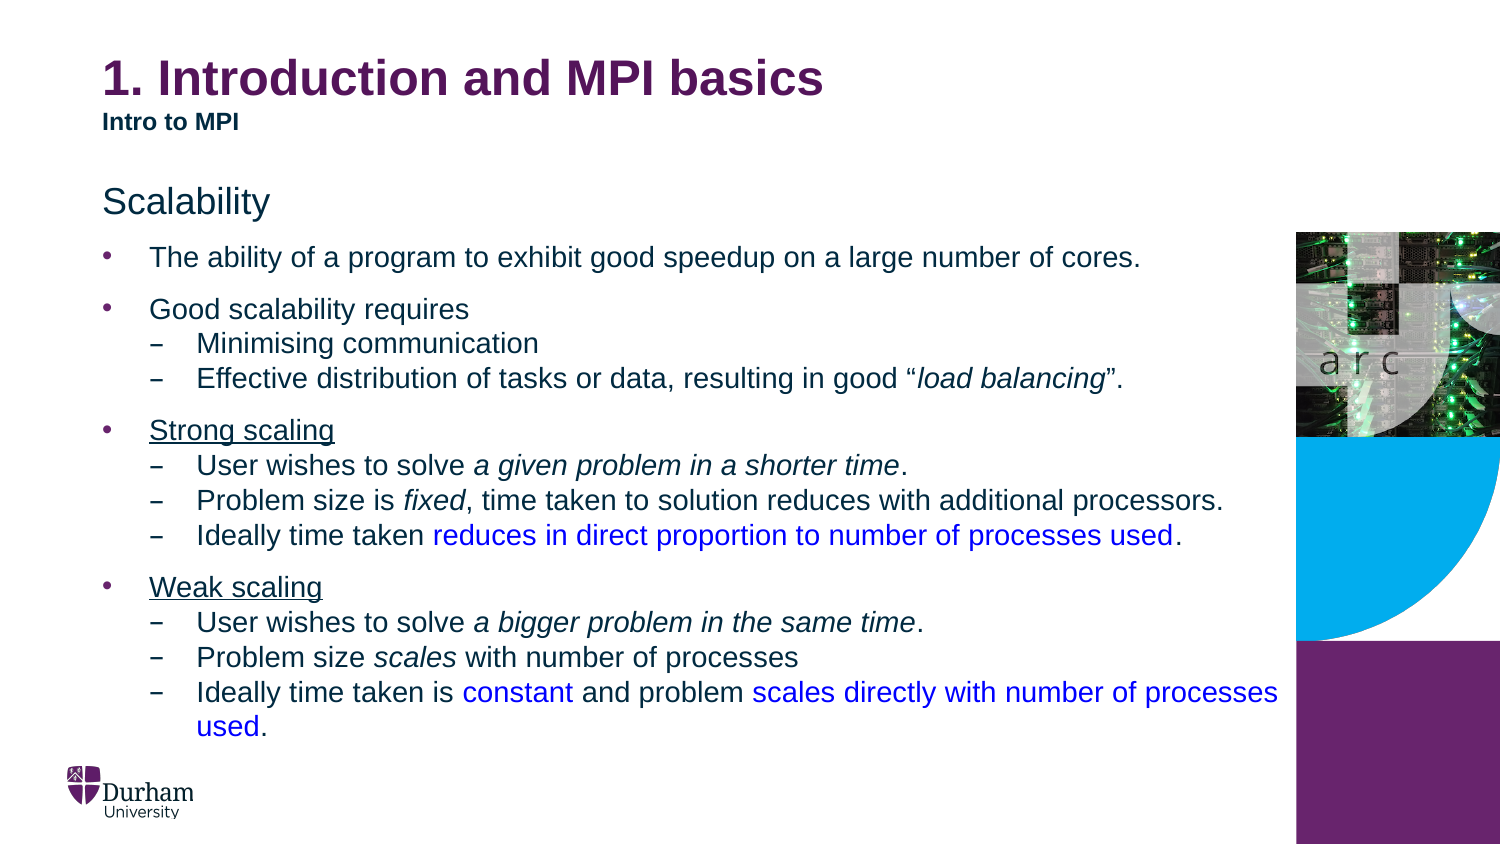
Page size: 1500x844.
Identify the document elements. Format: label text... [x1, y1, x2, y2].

picture [1332, 467, 1500, 640]
text_box [1296, 640, 1500, 844]
list Scalability The ability of a program to exhibit good speedup on a large number of cores. Good scalability requires Minimising communication Effective distribution of tasks or data, resulting in good “load balancing”. Strong scaling User wishes to solve a given problem in a shorter time. Problem size is fixed, time taken to solution reduces with additional processors. Ideally time taken reduces in direct proportion to number of processes used. Weak scaling User wishes to solve a bigger problem in the same time. Problem size scales with number of processes Ideally time taken is constant and problem scales directly with number of processes used. [101, 176, 1297, 515]
picture [67, 766, 193, 819]
picture [1296, 232, 1500, 436]
title 1. Introduction and MPI basics Intro to MPI [101, 45, 1399, 187]
